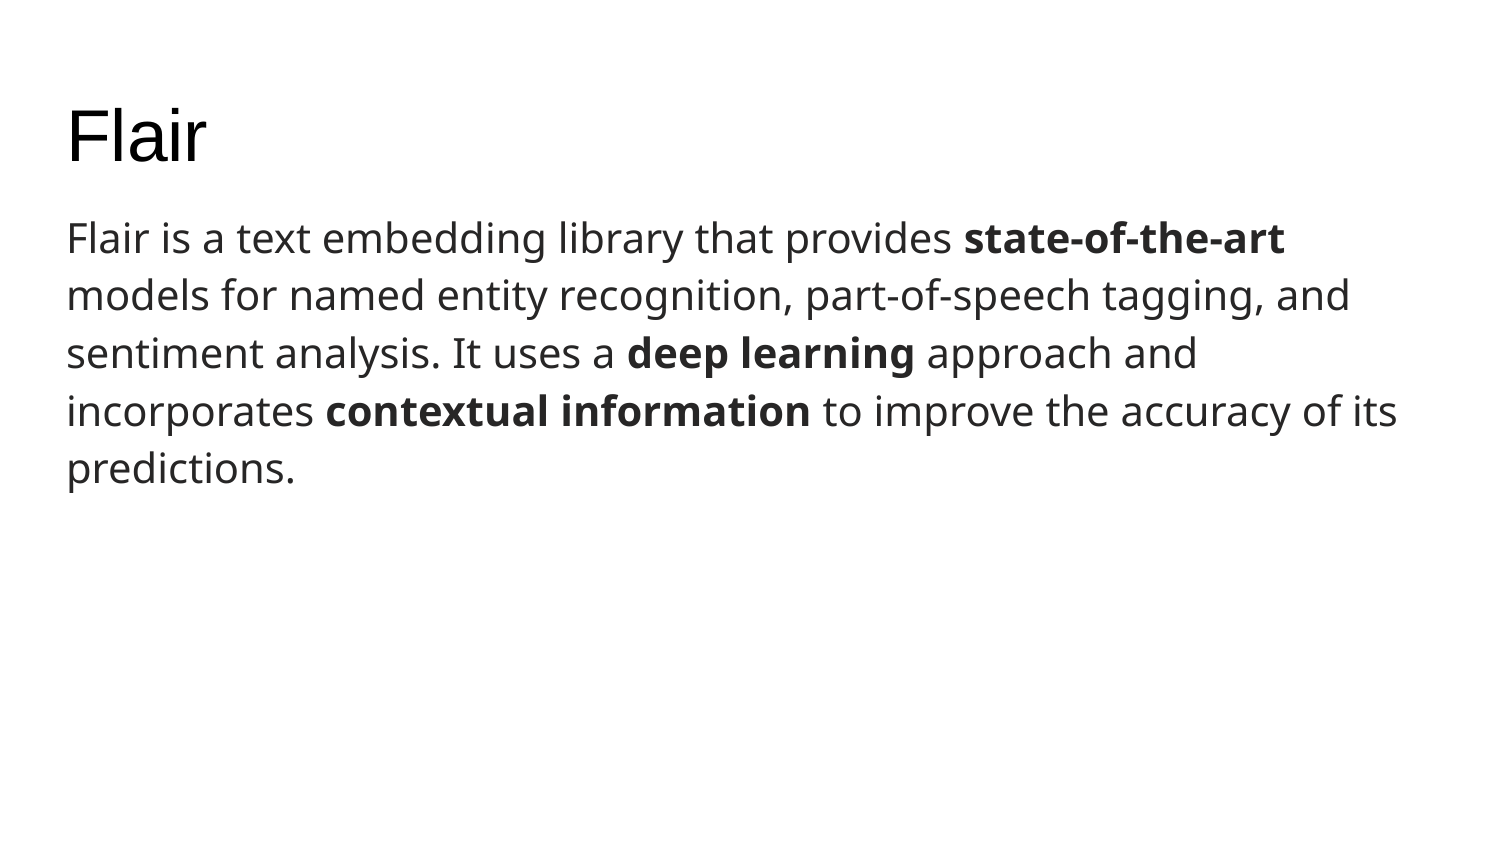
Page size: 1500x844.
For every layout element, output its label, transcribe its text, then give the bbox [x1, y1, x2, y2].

title Flair [51, 72, 1449, 167]
list Flair is a text embedding library that provides state-of-the-art models for named entity recognition, part-of-speech tagging, and sentiment analysis. It uses a deep learning approach and incorporates contextual information to improve the accuracy of its predictions. [51, 189, 1449, 750]
